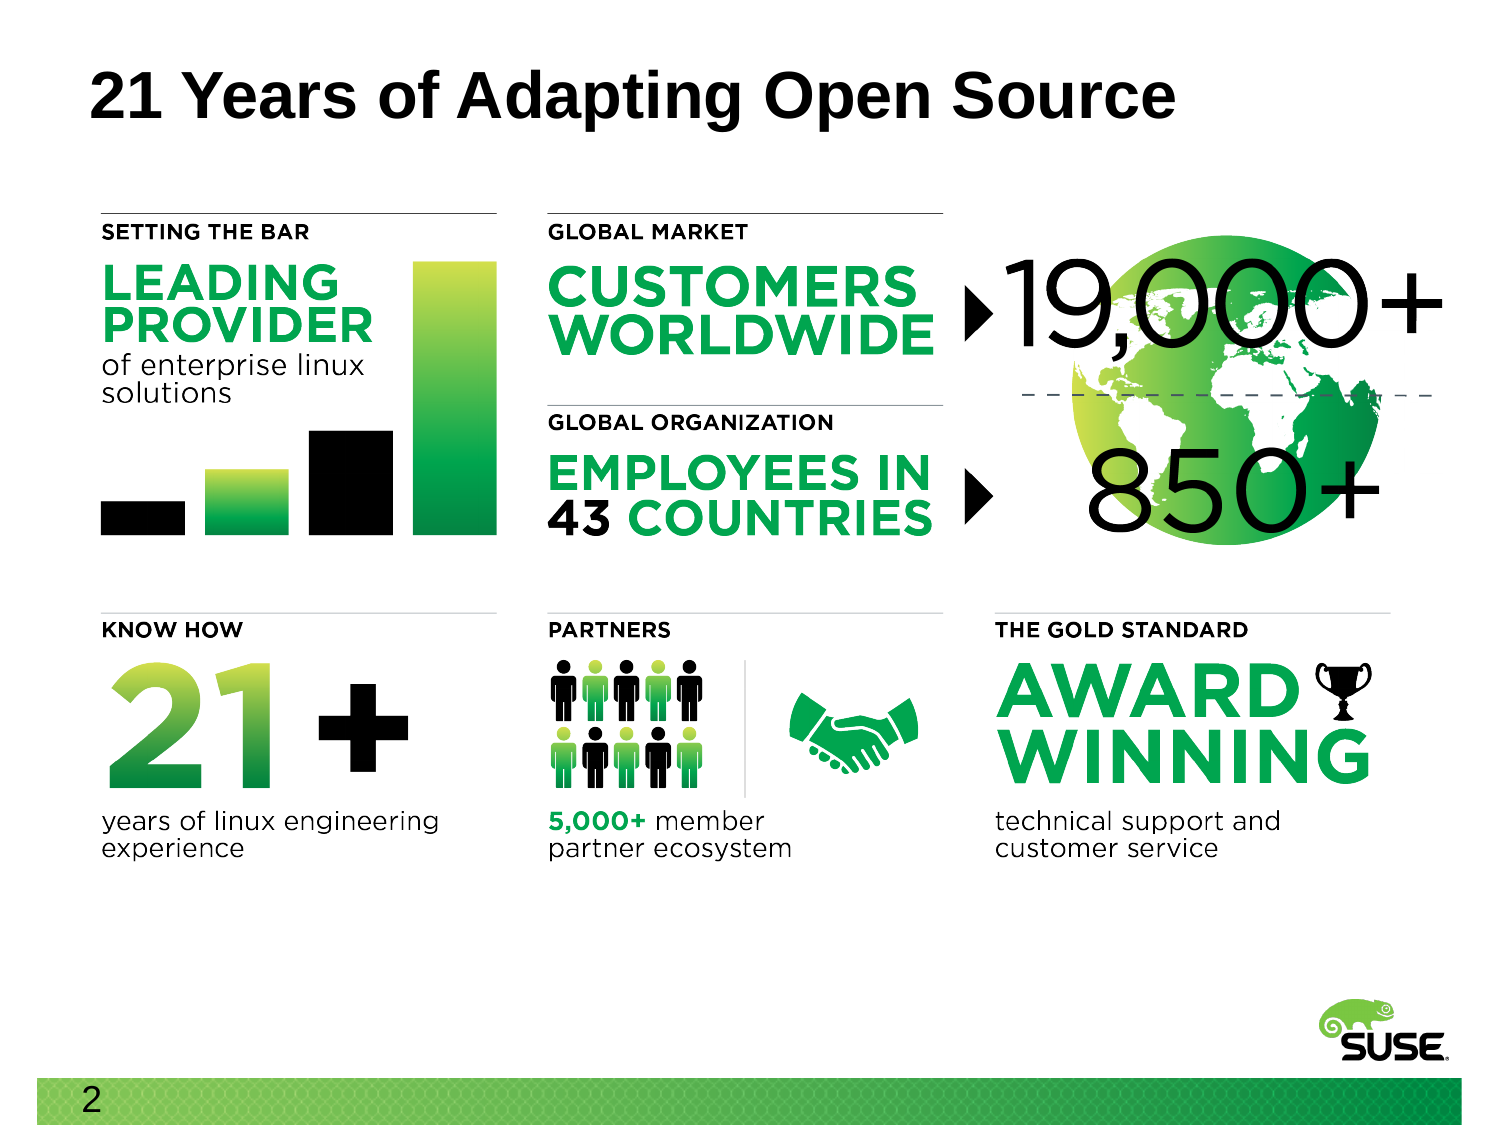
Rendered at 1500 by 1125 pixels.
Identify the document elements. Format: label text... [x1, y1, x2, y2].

picture [37, 1078, 1462, 1125]
picture [0, 44, 1500, 975]
title 21 Years of Adapting Open Source [89, 28, 1453, 163]
picture [1319, 999, 1449, 1061]
